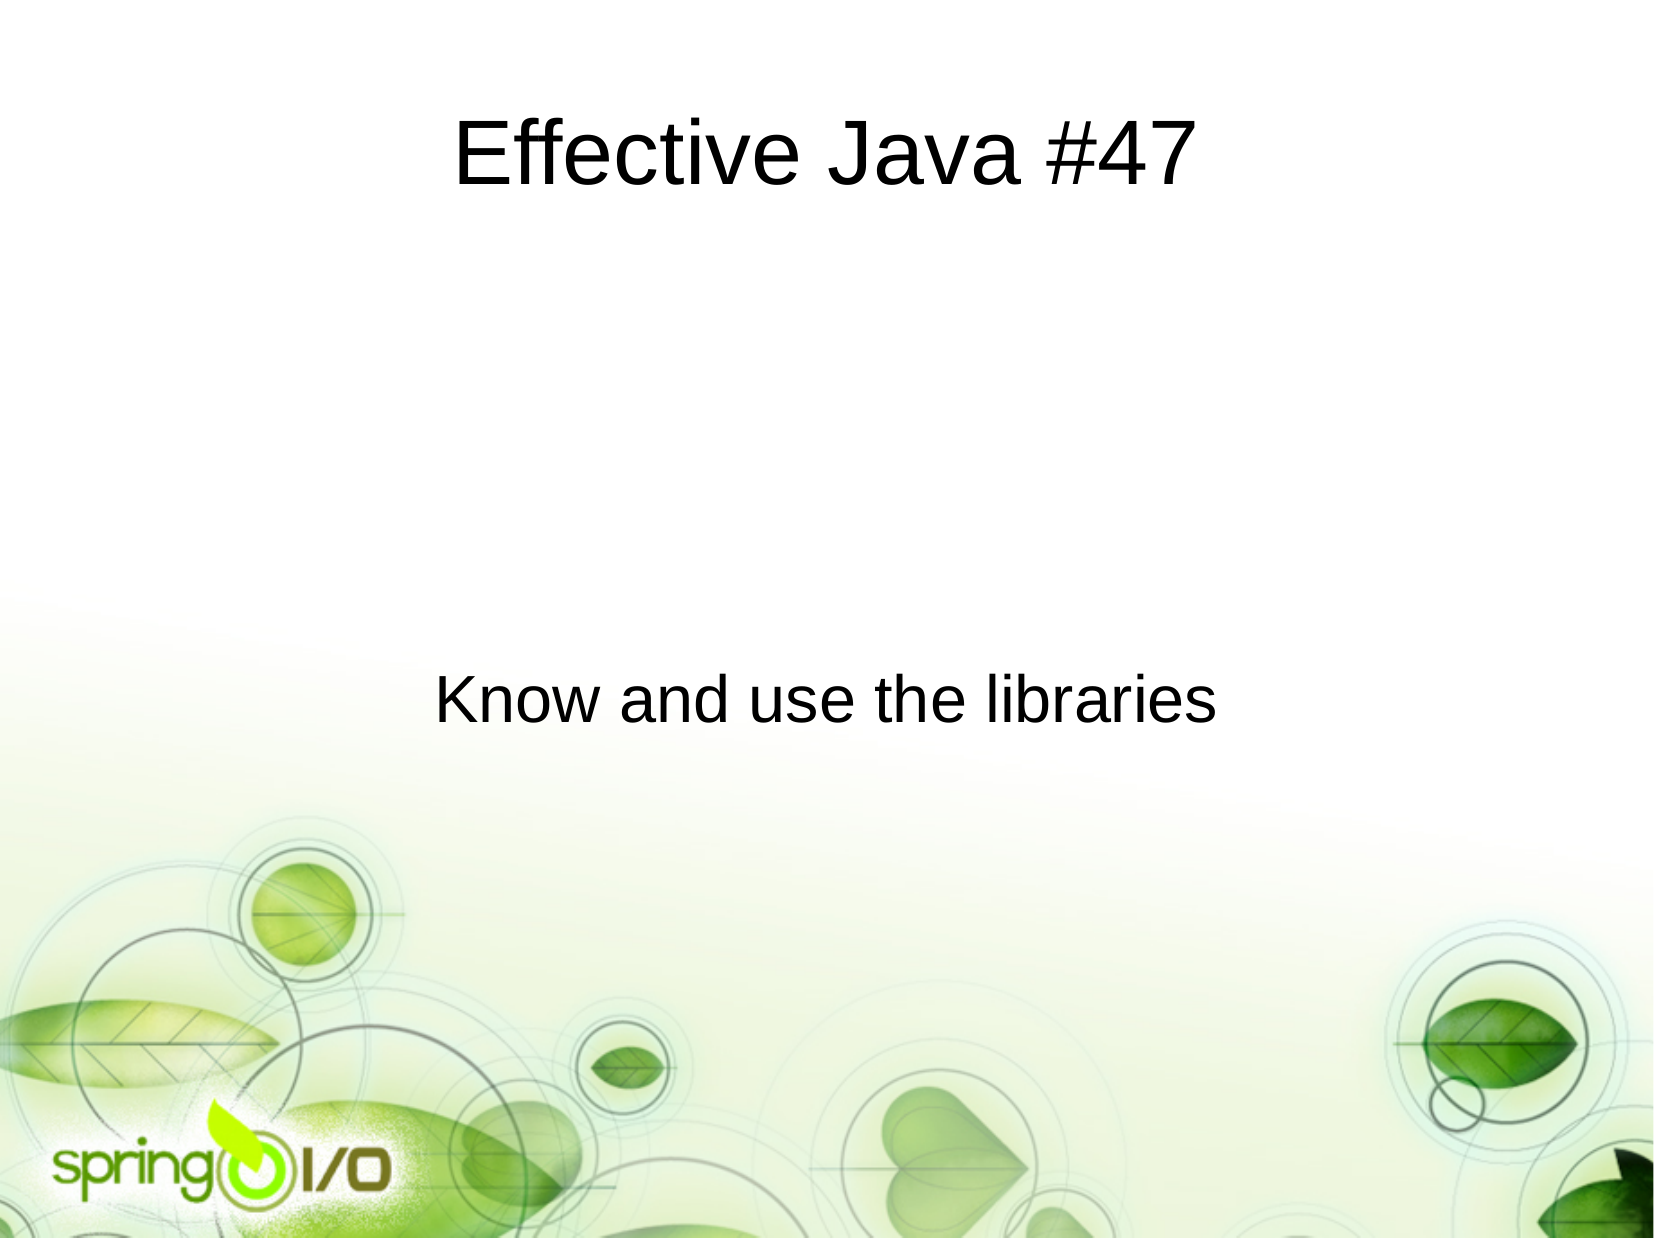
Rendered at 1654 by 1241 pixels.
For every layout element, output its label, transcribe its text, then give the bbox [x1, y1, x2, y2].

picture [0, 0, 1654, 1238]
title Effective Java #47 [82, 56, 1571, 250]
subtitle Know and use the libraries [82, 297, 1571, 1102]
